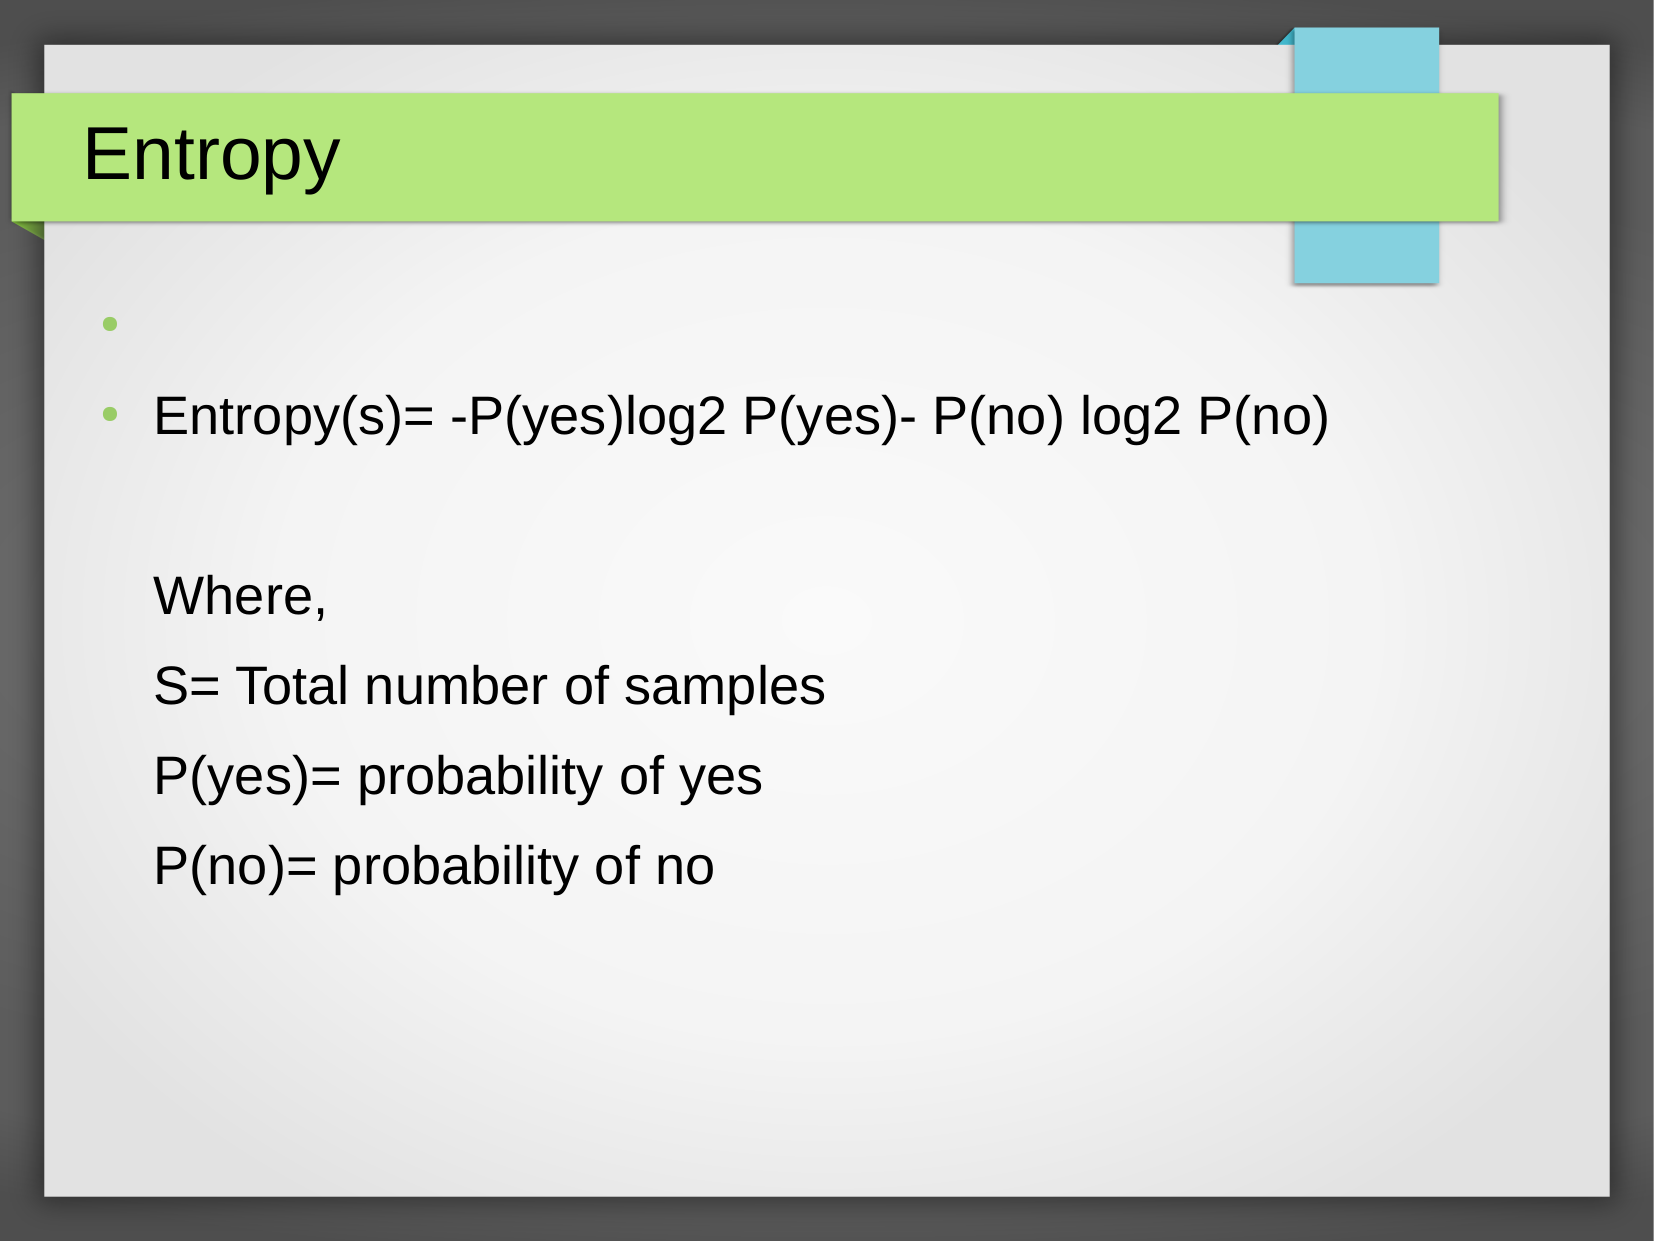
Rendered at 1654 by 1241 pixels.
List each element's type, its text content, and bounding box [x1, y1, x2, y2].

title Entropy [82, 94, 1264, 213]
picture [0, 0, 1654, 1241]
list Entropy(s)= -P(yes)log2 P(yes)- P(no) log2 P(no) Where, S= Total number of samples P(yes)= probability of yes P(no)= probability of no [82, 295, 1571, 1015]
